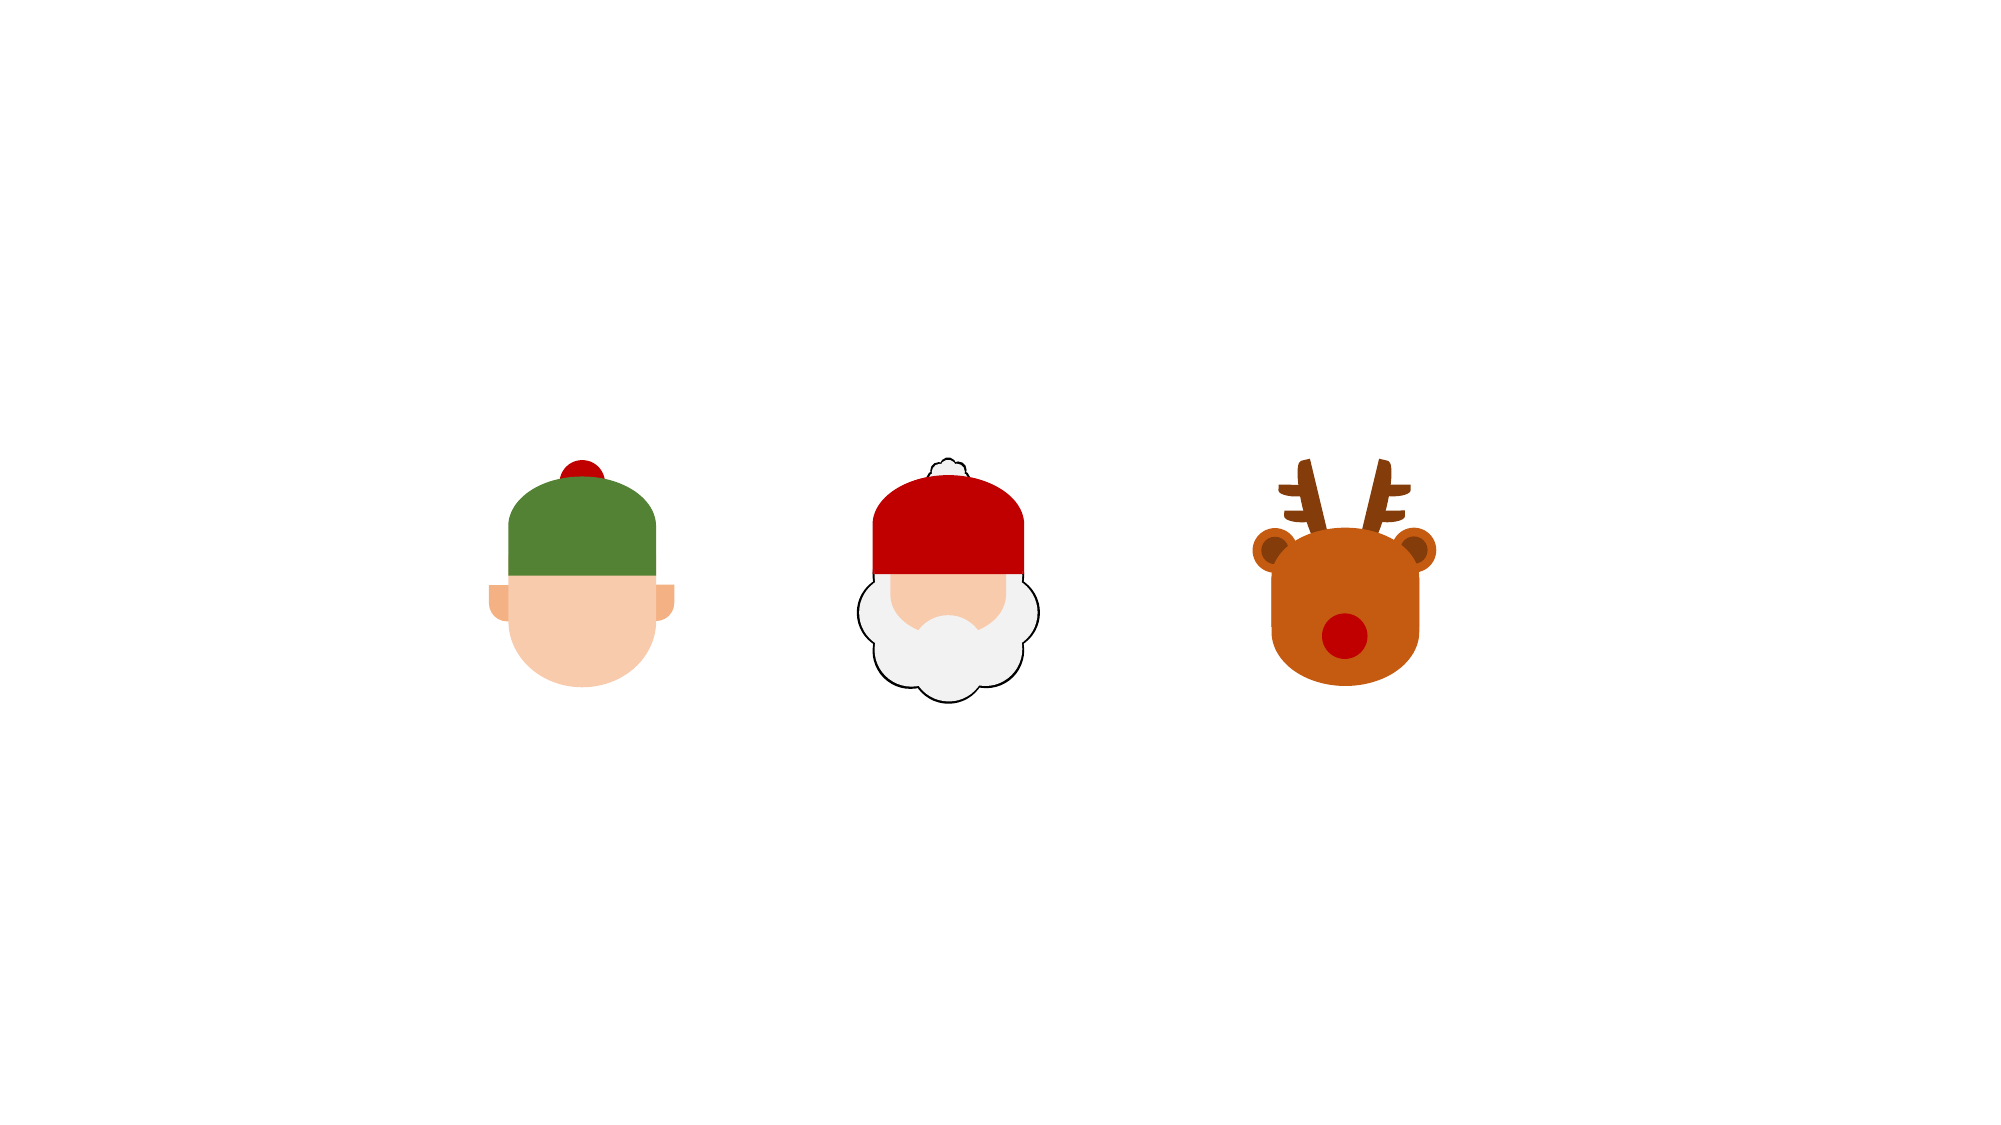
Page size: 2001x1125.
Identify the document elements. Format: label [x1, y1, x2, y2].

text_box [1252, 458, 1437, 686]
text_box [856, 457, 1040, 704]
text_box [488, 460, 675, 688]
